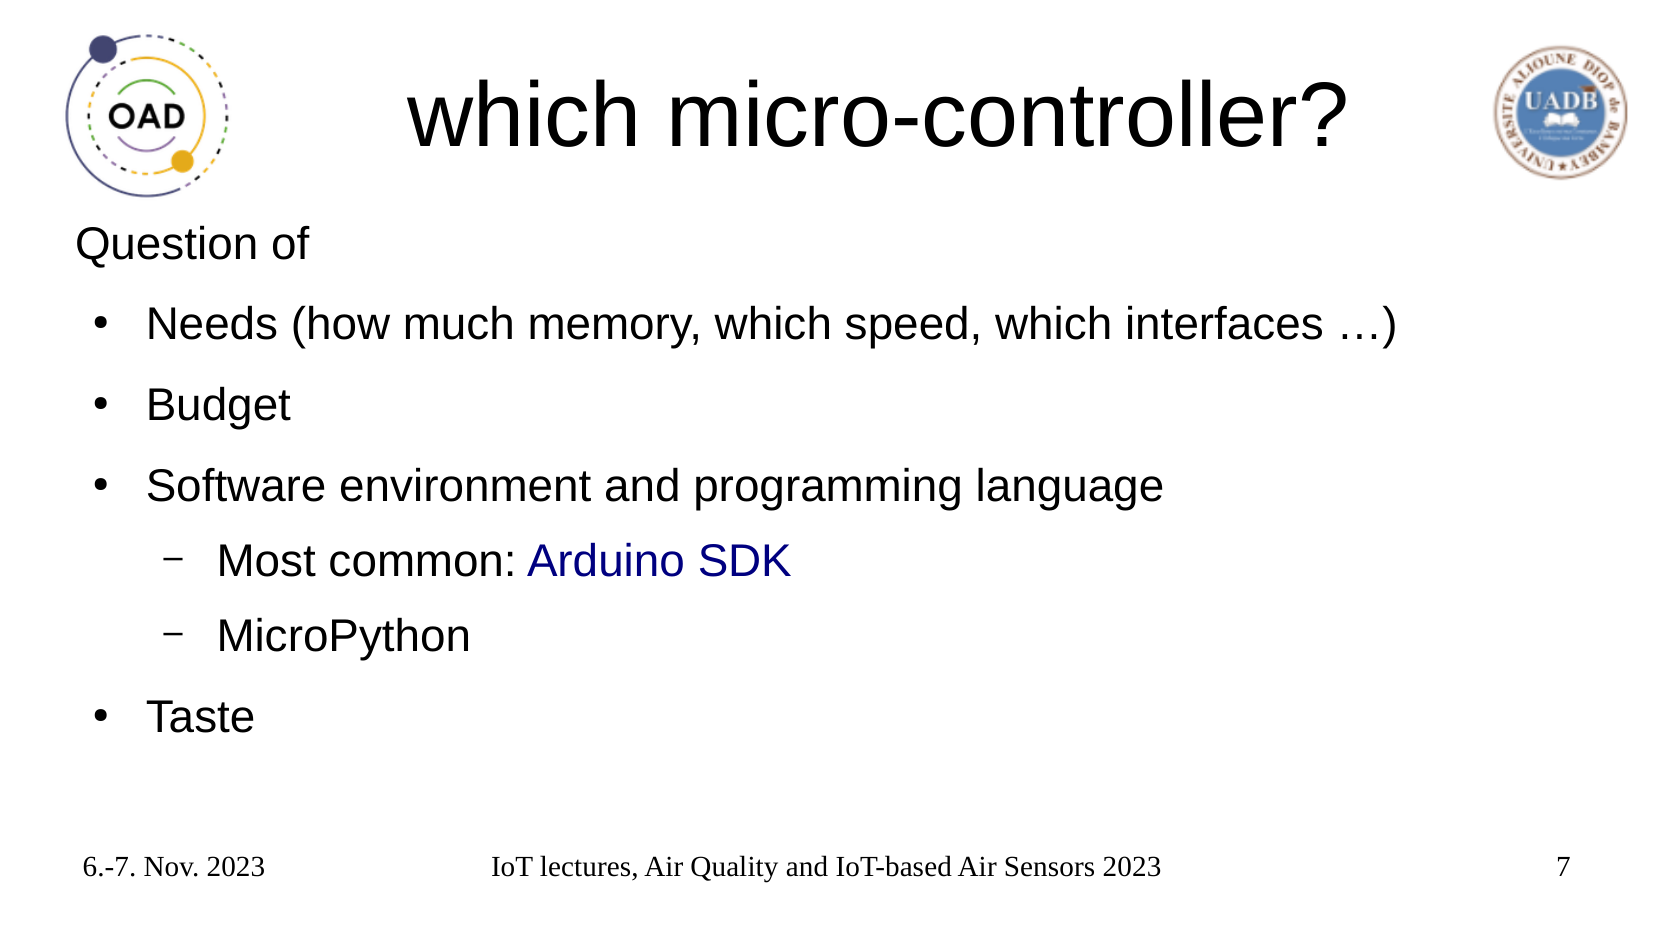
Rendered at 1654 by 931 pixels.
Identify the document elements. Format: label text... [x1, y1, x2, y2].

title which micro-controller? [295, 37, 1463, 193]
picture [25, 20, 263, 218]
picture [1482, 37, 1641, 188]
list Question of Needs (how much memory, which speed, which interfaces …) Budget Software environment and programming language Most common: Arduino SDK MicroPython Taste [75, 217, 1564, 757]
